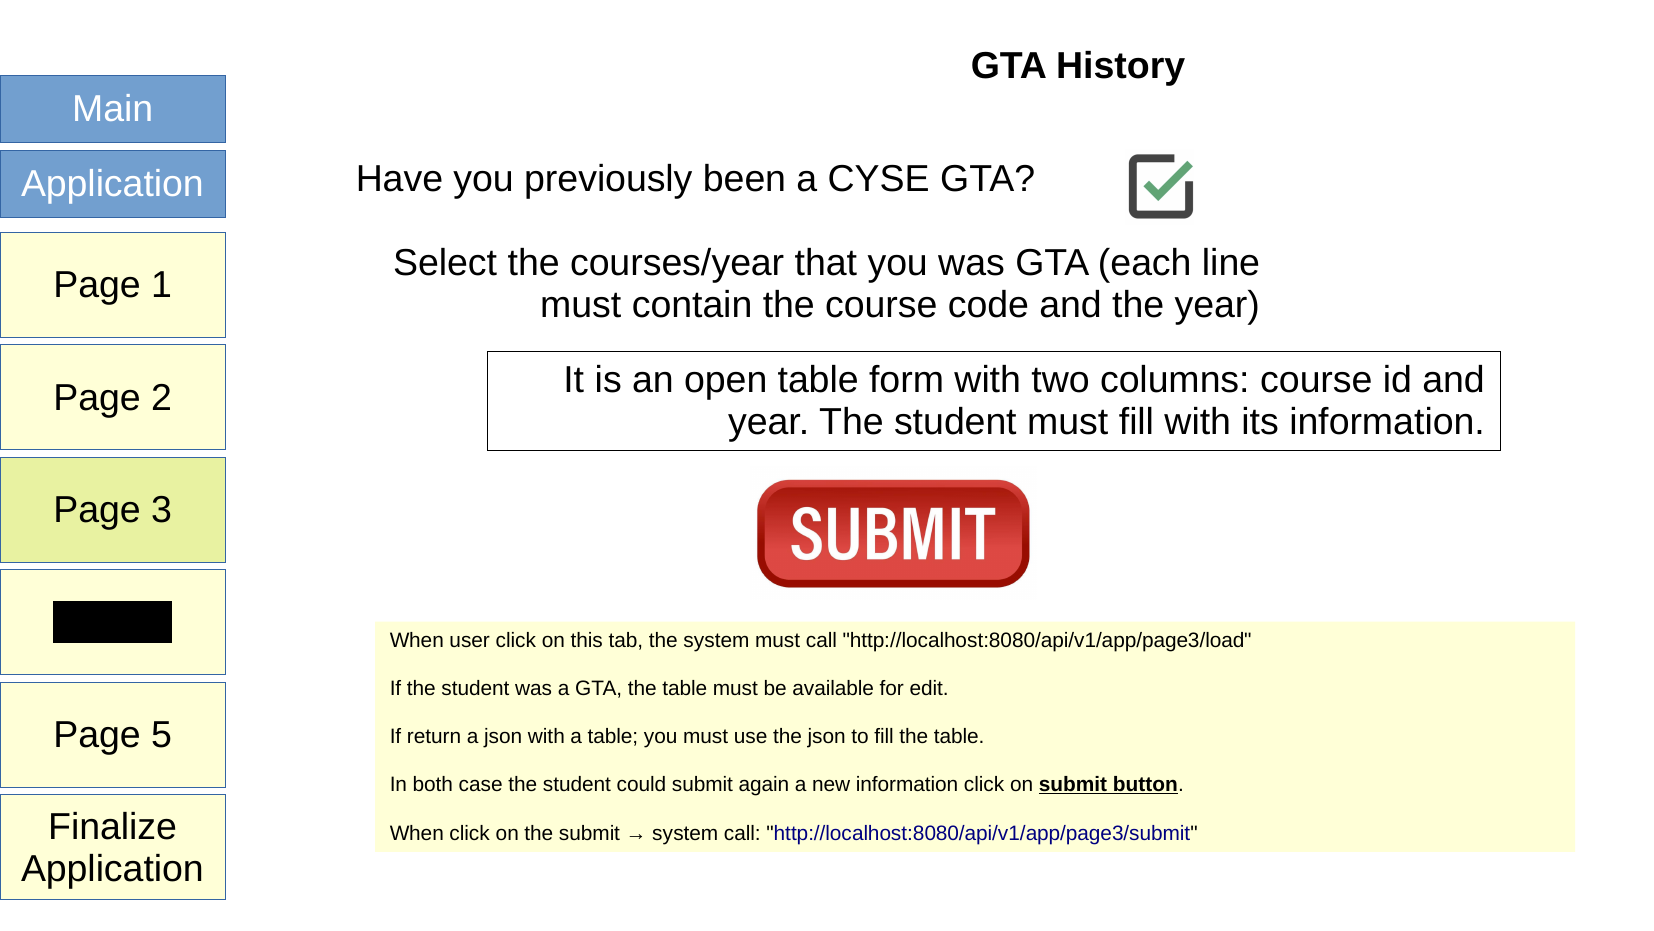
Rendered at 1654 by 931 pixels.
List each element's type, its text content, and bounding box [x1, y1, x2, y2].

picture [1125, 149, 1194, 226]
text_box Main [0, 75, 226, 143]
text_box Page 4 [0, 569, 226, 675]
text_box Application [0, 150, 226, 218]
picture [750, 466, 1037, 601]
text_box Page 5 [0, 682, 226, 788]
text_box Page 2 [0, 344, 226, 450]
text_box Page 1 [0, 232, 226, 338]
text_box It is an open table form with two columns: course id and year. The student must fill with its information. [487, 351, 1501, 451]
text_box Have you previously been a CYSE GTA? [337, 150, 1051, 226]
text_box Select the courses/year that you was GTA (each line must contain the course code and the year) [300, 234, 1276, 376]
text_box Page 3 [0, 457, 226, 563]
text_box GTA History [487, 37, 1201, 113]
text_box When user click on this tab, the system must call "http://localhost:8080/api/v1/app/page3/load" If the student was a GTA, the table must be available for edit. If return a json with a table; you must use the json to fill the table. In both case the student could submit again a new information click on submit button. When click on the submit → system call: "http://localhost:8080/api/v1/app/page3/submit" [375, 621, 1576, 852]
text_box Finalize Application [0, 794, 226, 900]
